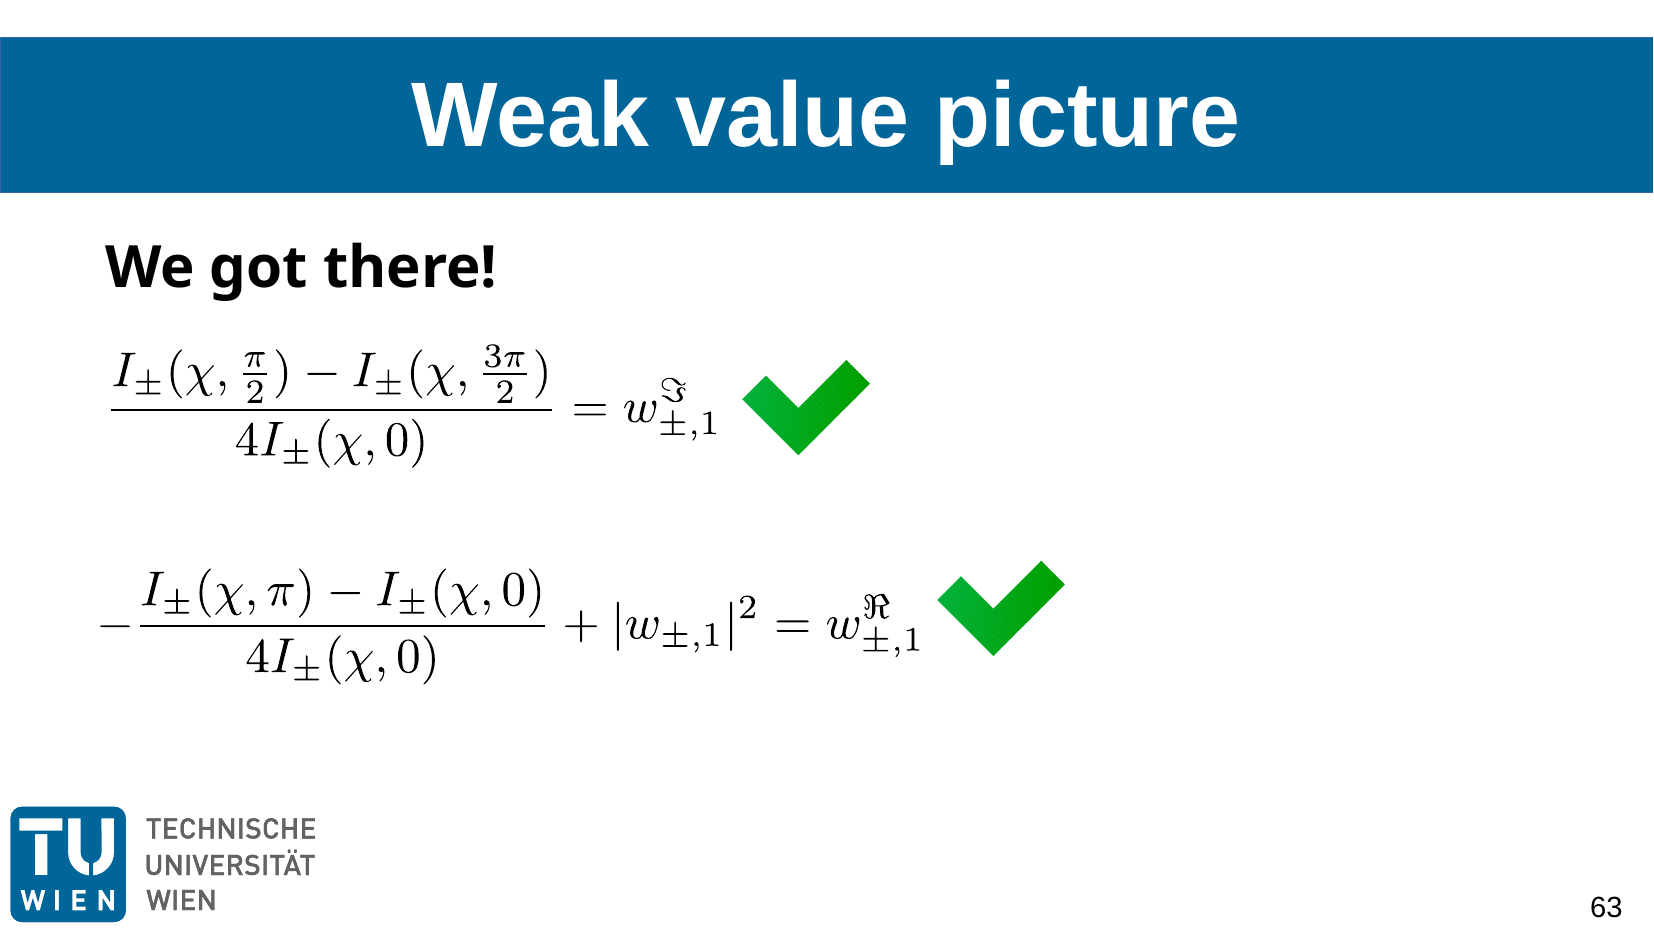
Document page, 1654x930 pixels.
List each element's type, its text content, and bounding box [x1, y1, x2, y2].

picture [937, 560, 1065, 656]
list We got there! [105, 225, 1593, 316]
picture [742, 359, 871, 456]
title Weak value picture [0, 37, 1653, 193]
picture [105, 338, 726, 471]
picture [95, 562, 924, 691]
